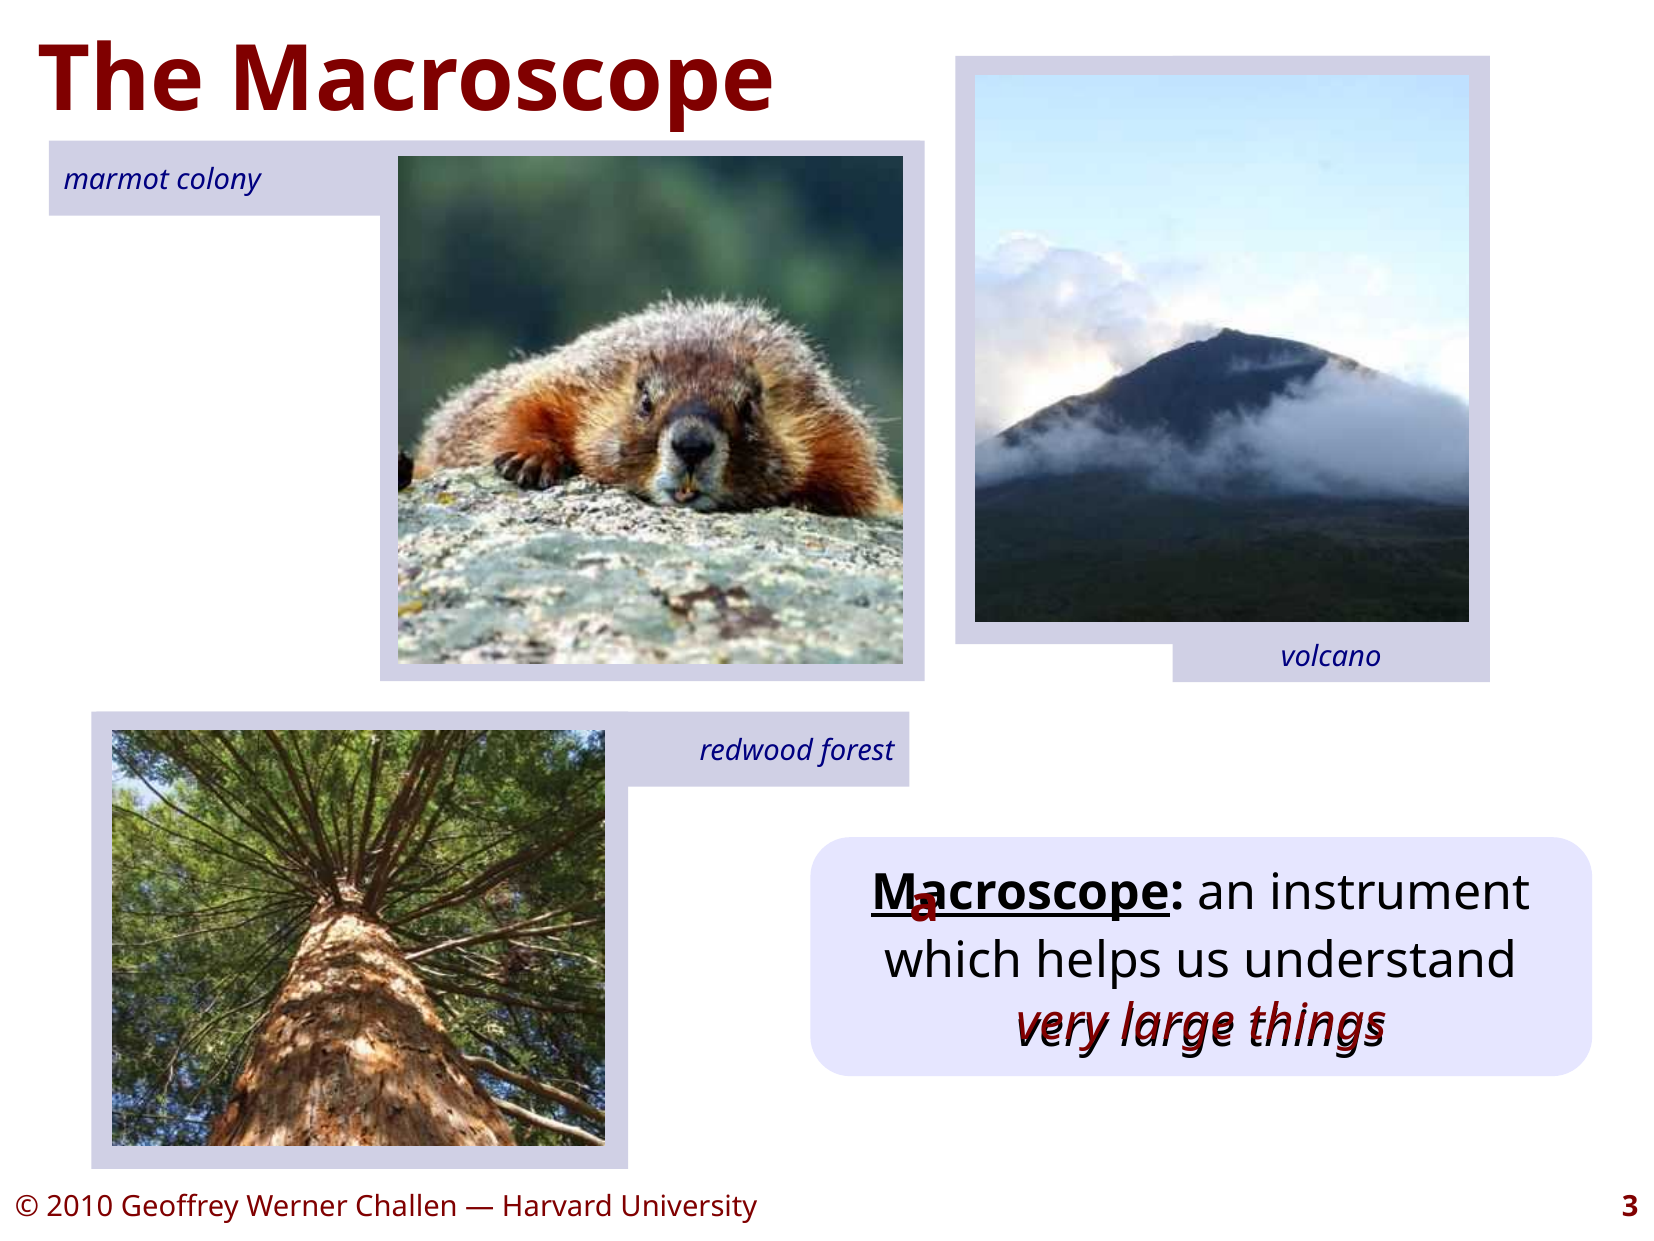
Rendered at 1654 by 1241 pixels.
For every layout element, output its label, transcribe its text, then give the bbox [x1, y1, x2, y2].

text_box a [895, 861, 950, 935]
text_box Macroscope: an instrument which helps us understand very large things [810, 837, 1593, 1077]
text_box very large things [952, 978, 1451, 1054]
text_box redwood forest [96, 711, 910, 787]
text_box [91, 711, 629, 1169]
title The Macroscope [0, 0, 1654, 151]
text_box volcano [1172, 55, 1490, 683]
picture [975, 75, 1469, 622]
text_box marmot colony [48, 140, 380, 216]
picture [398, 156, 903, 664]
text_box [380, 140, 925, 682]
text_box [955, 55, 1172, 645]
picture [112, 730, 605, 1146]
